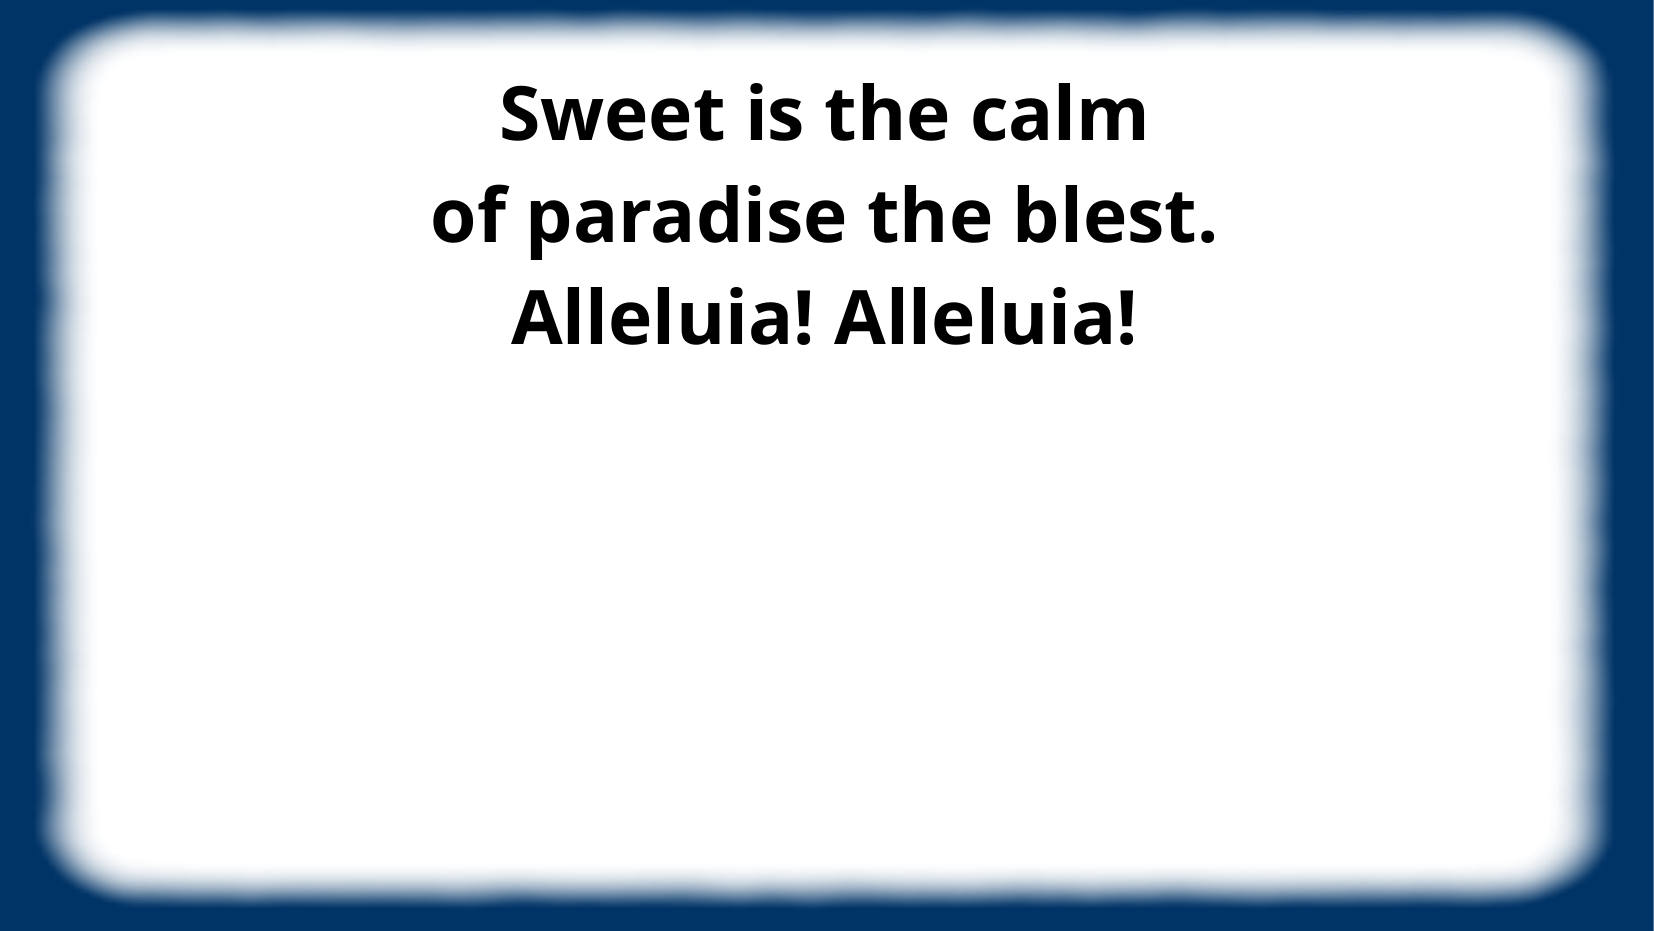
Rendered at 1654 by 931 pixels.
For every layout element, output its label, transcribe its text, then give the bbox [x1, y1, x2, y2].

title Sweet is the calm of paradise the blest. Alleluia! Alleluia! [120, 60, 1531, 376]
picture [0, 0, 1654, 931]
